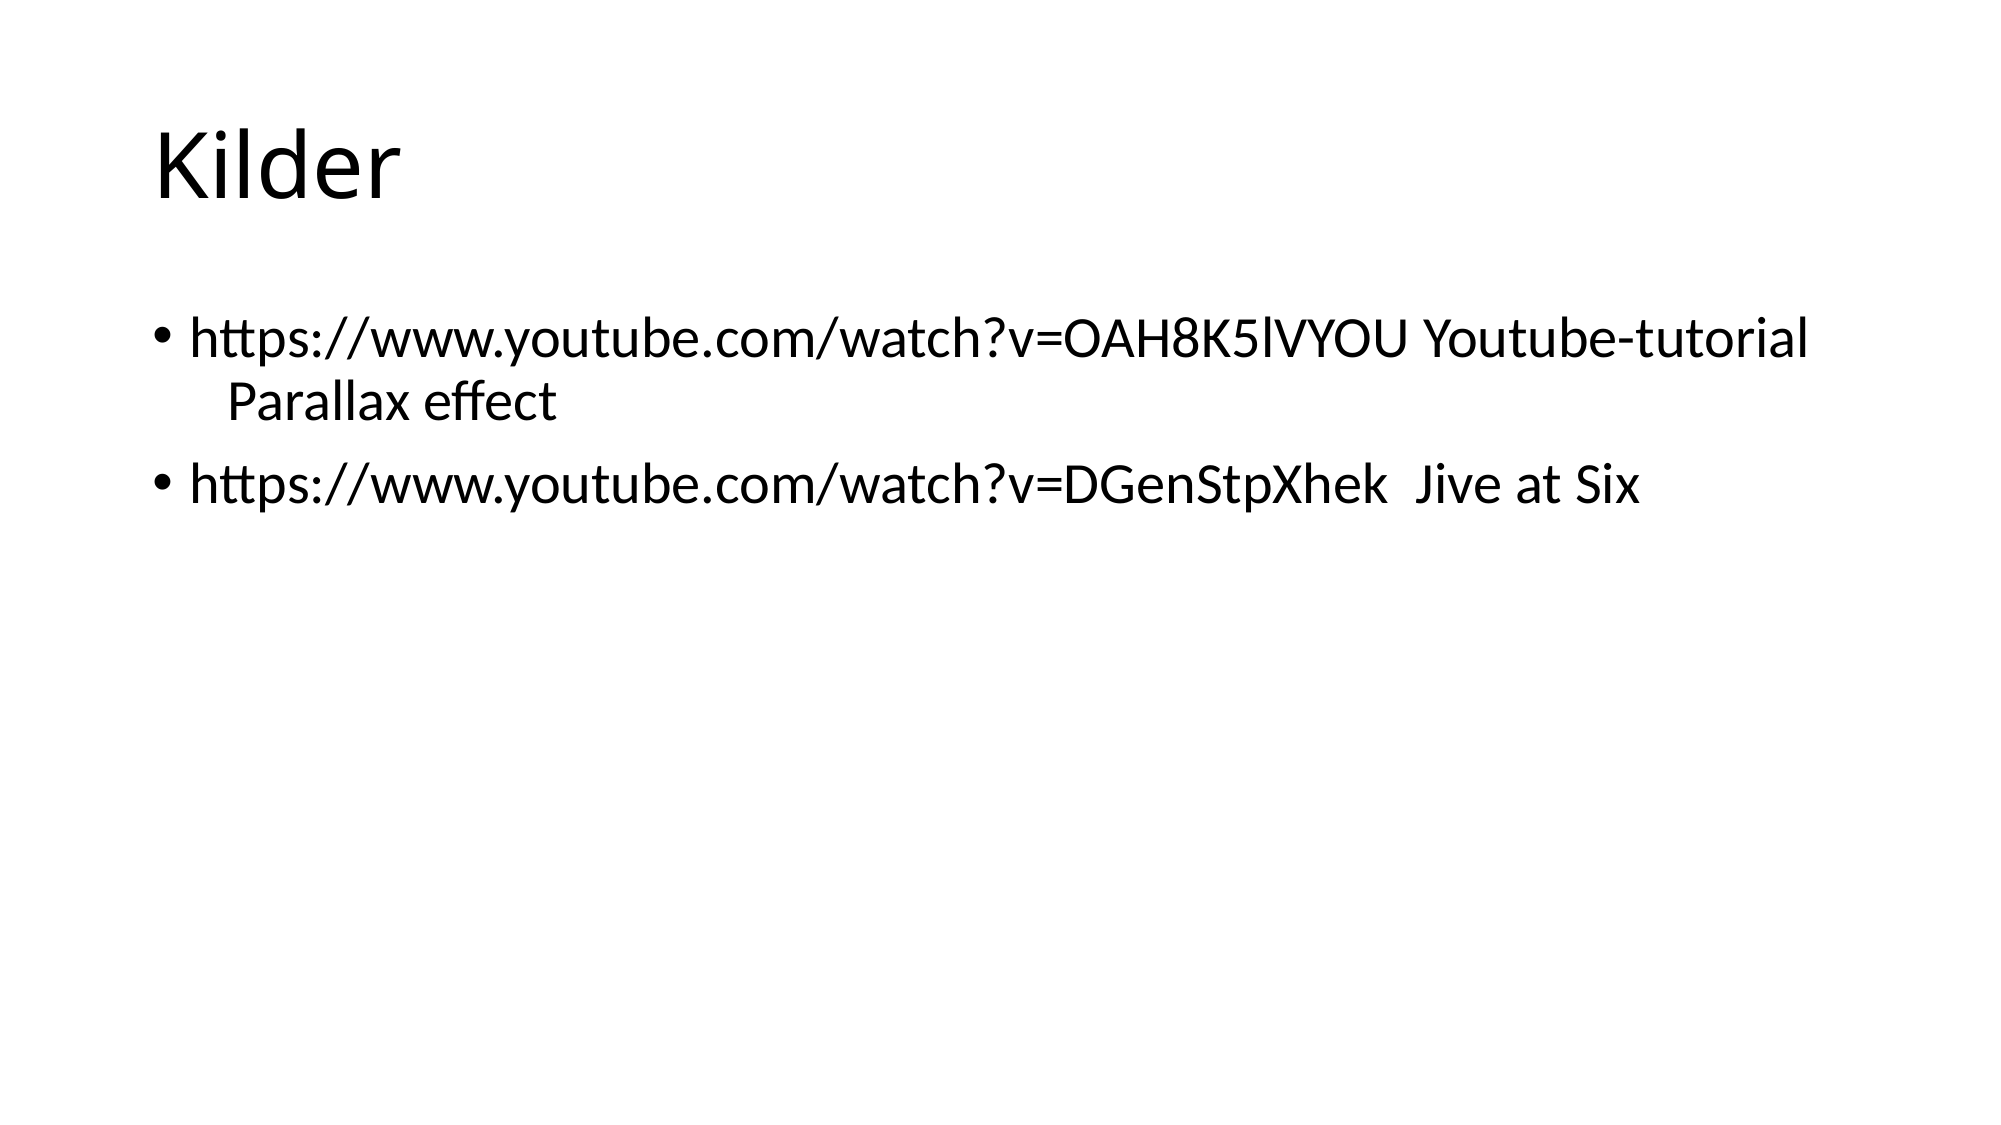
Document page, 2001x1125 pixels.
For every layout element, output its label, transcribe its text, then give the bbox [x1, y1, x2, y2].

title Kilder [137, 59, 1863, 278]
list https://www.youtube.com/watch?v=OAH8K5lVYOU Youtube-tutorial Parallax effect https://www.youtube.com/watch?v=DGenStpXhek Jive at Six [137, 299, 1863, 1014]
